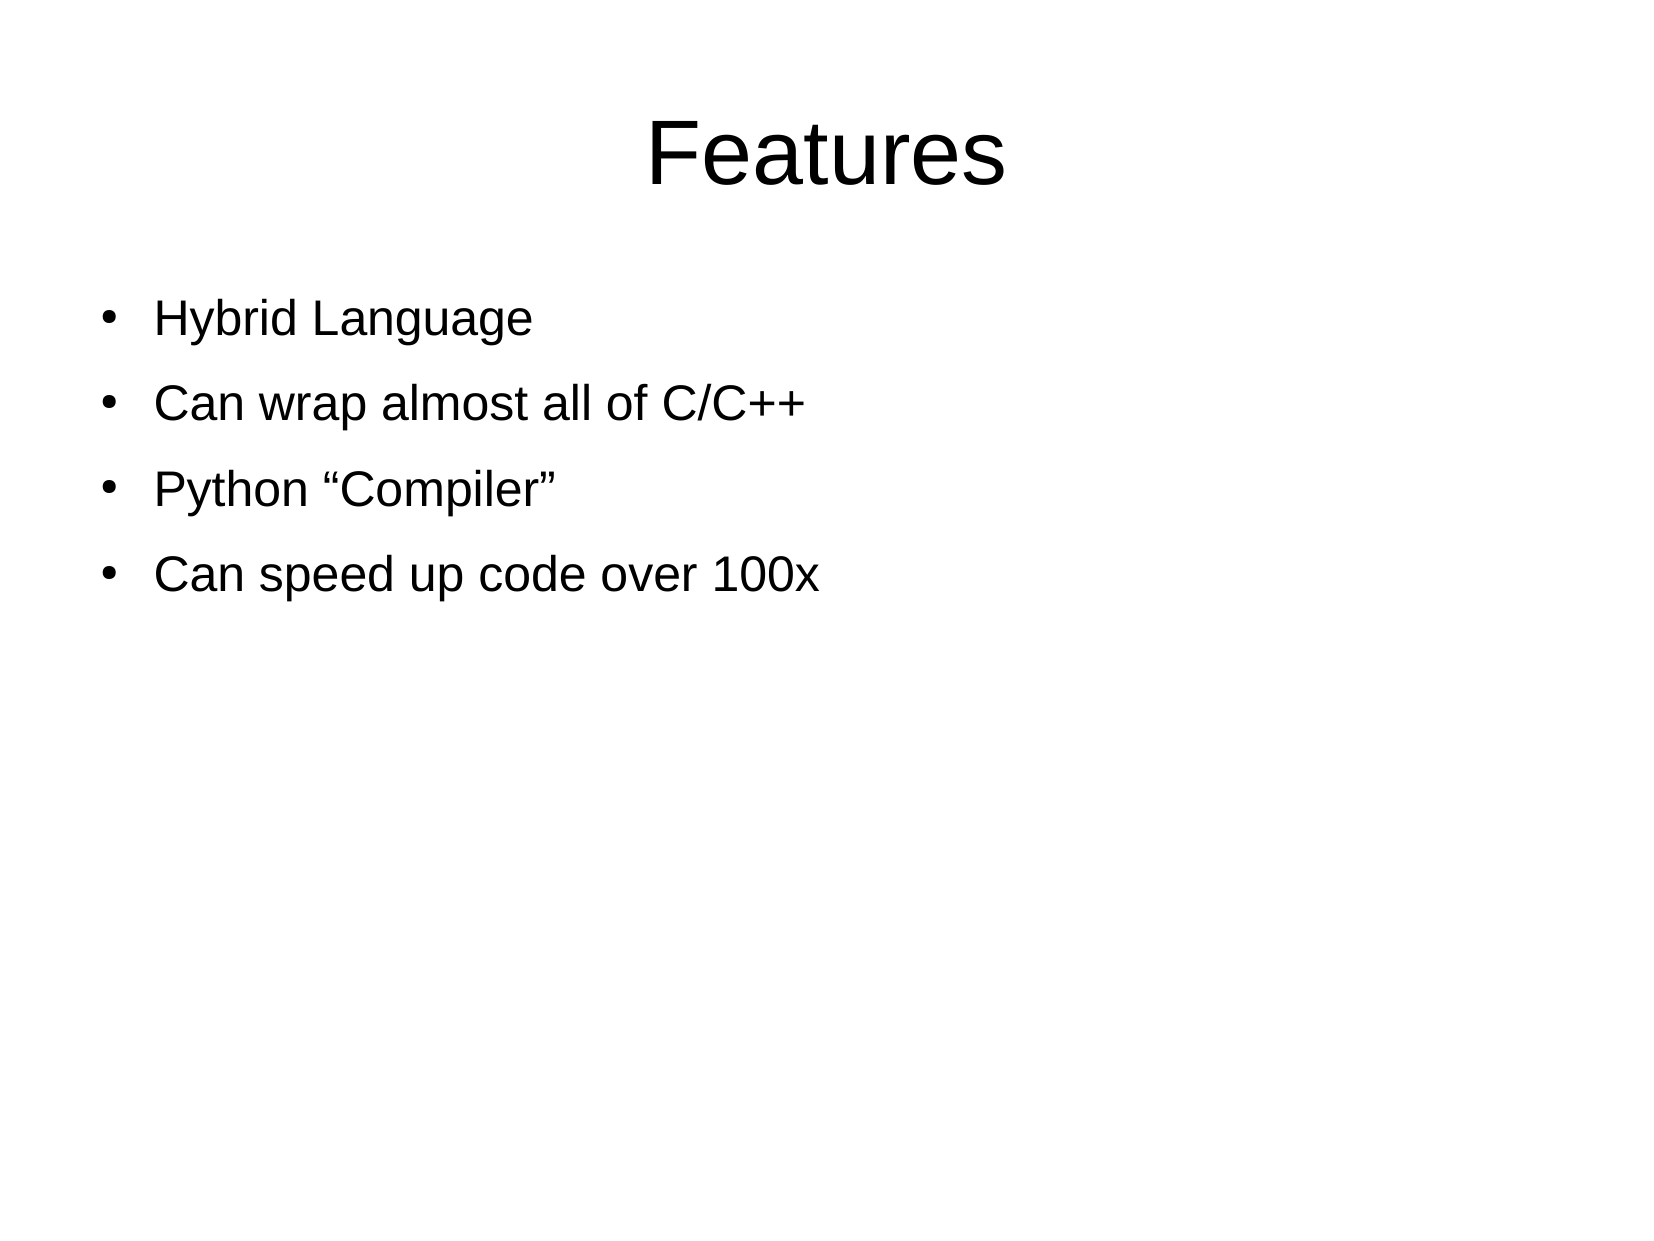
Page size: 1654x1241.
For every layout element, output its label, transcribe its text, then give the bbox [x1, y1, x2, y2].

title Features [82, 49, 1571, 257]
list Hybrid Language Can wrap almost all of C/C++ Python “Compiler” Can speed up code over 100x [82, 290, 1571, 1109]
